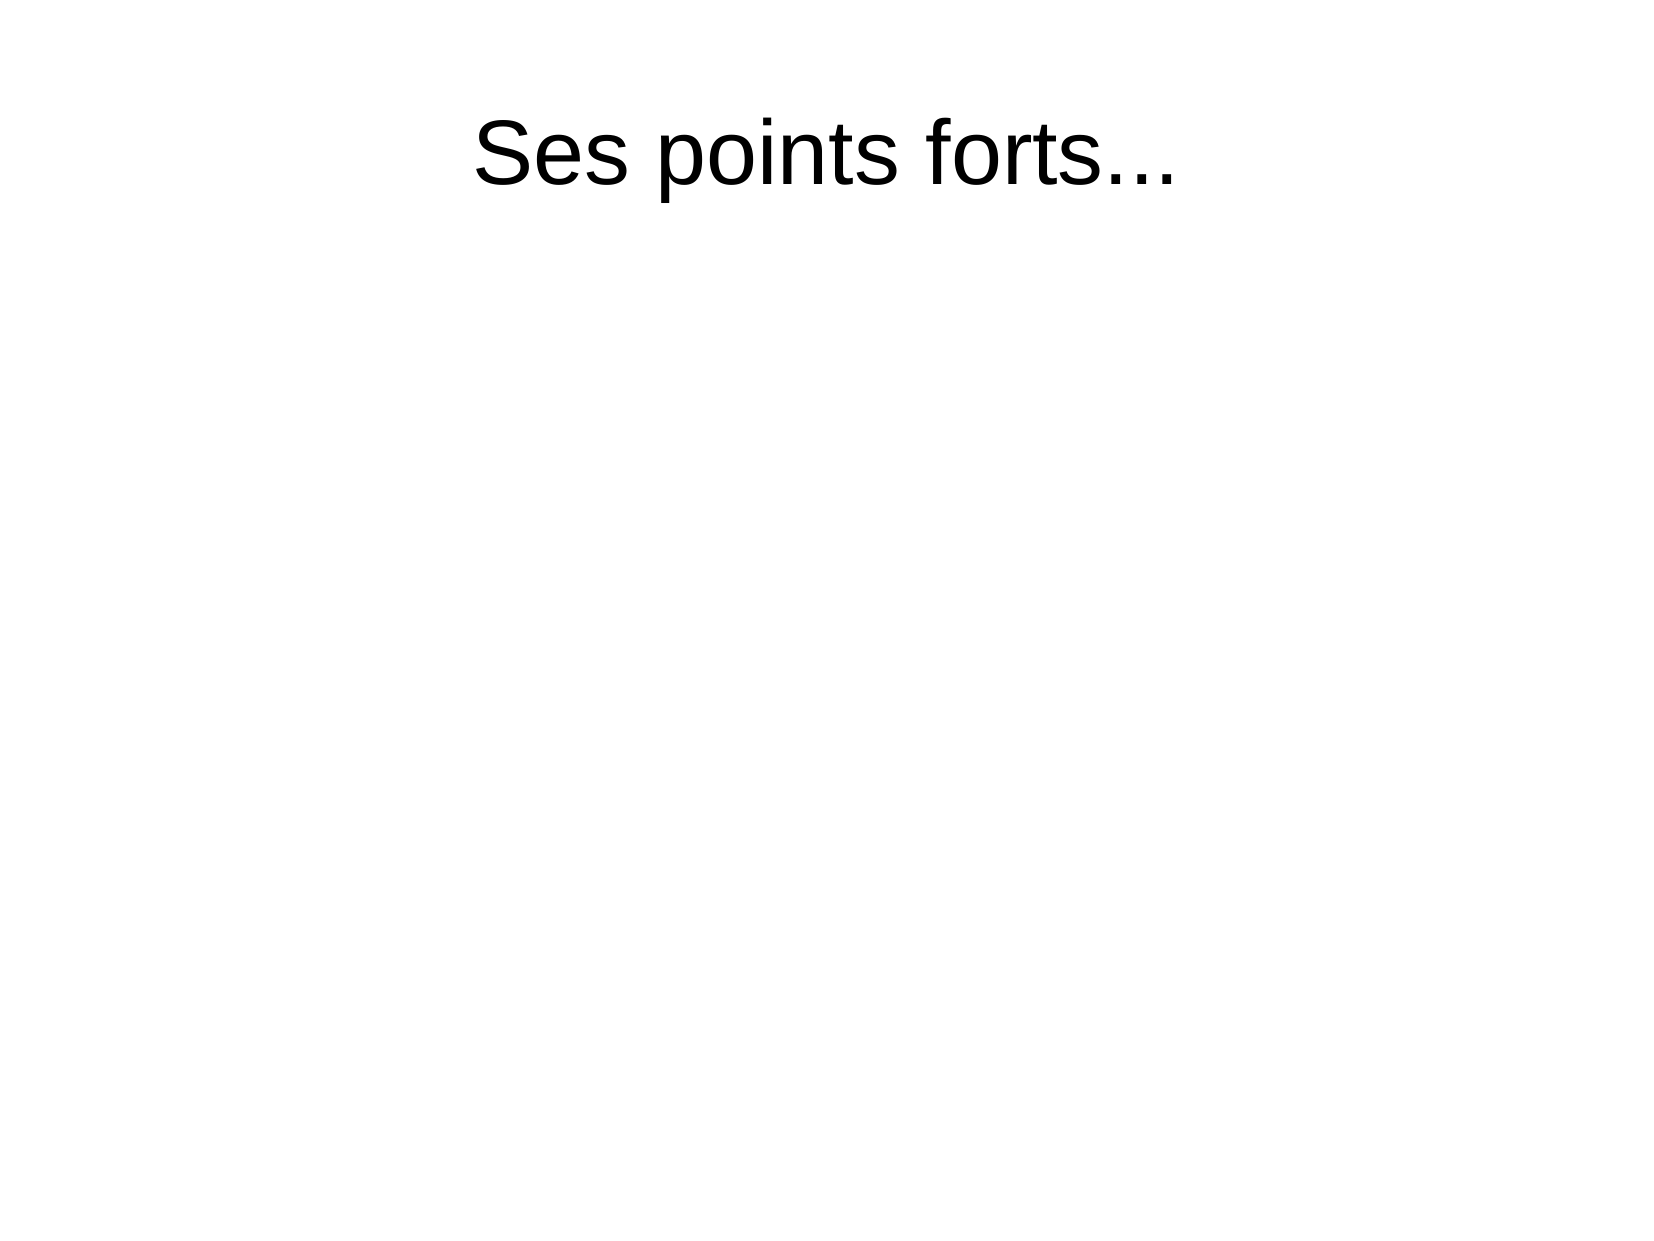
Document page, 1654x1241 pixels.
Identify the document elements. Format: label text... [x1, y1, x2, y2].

title Ses points forts... [82, 49, 1571, 257]
